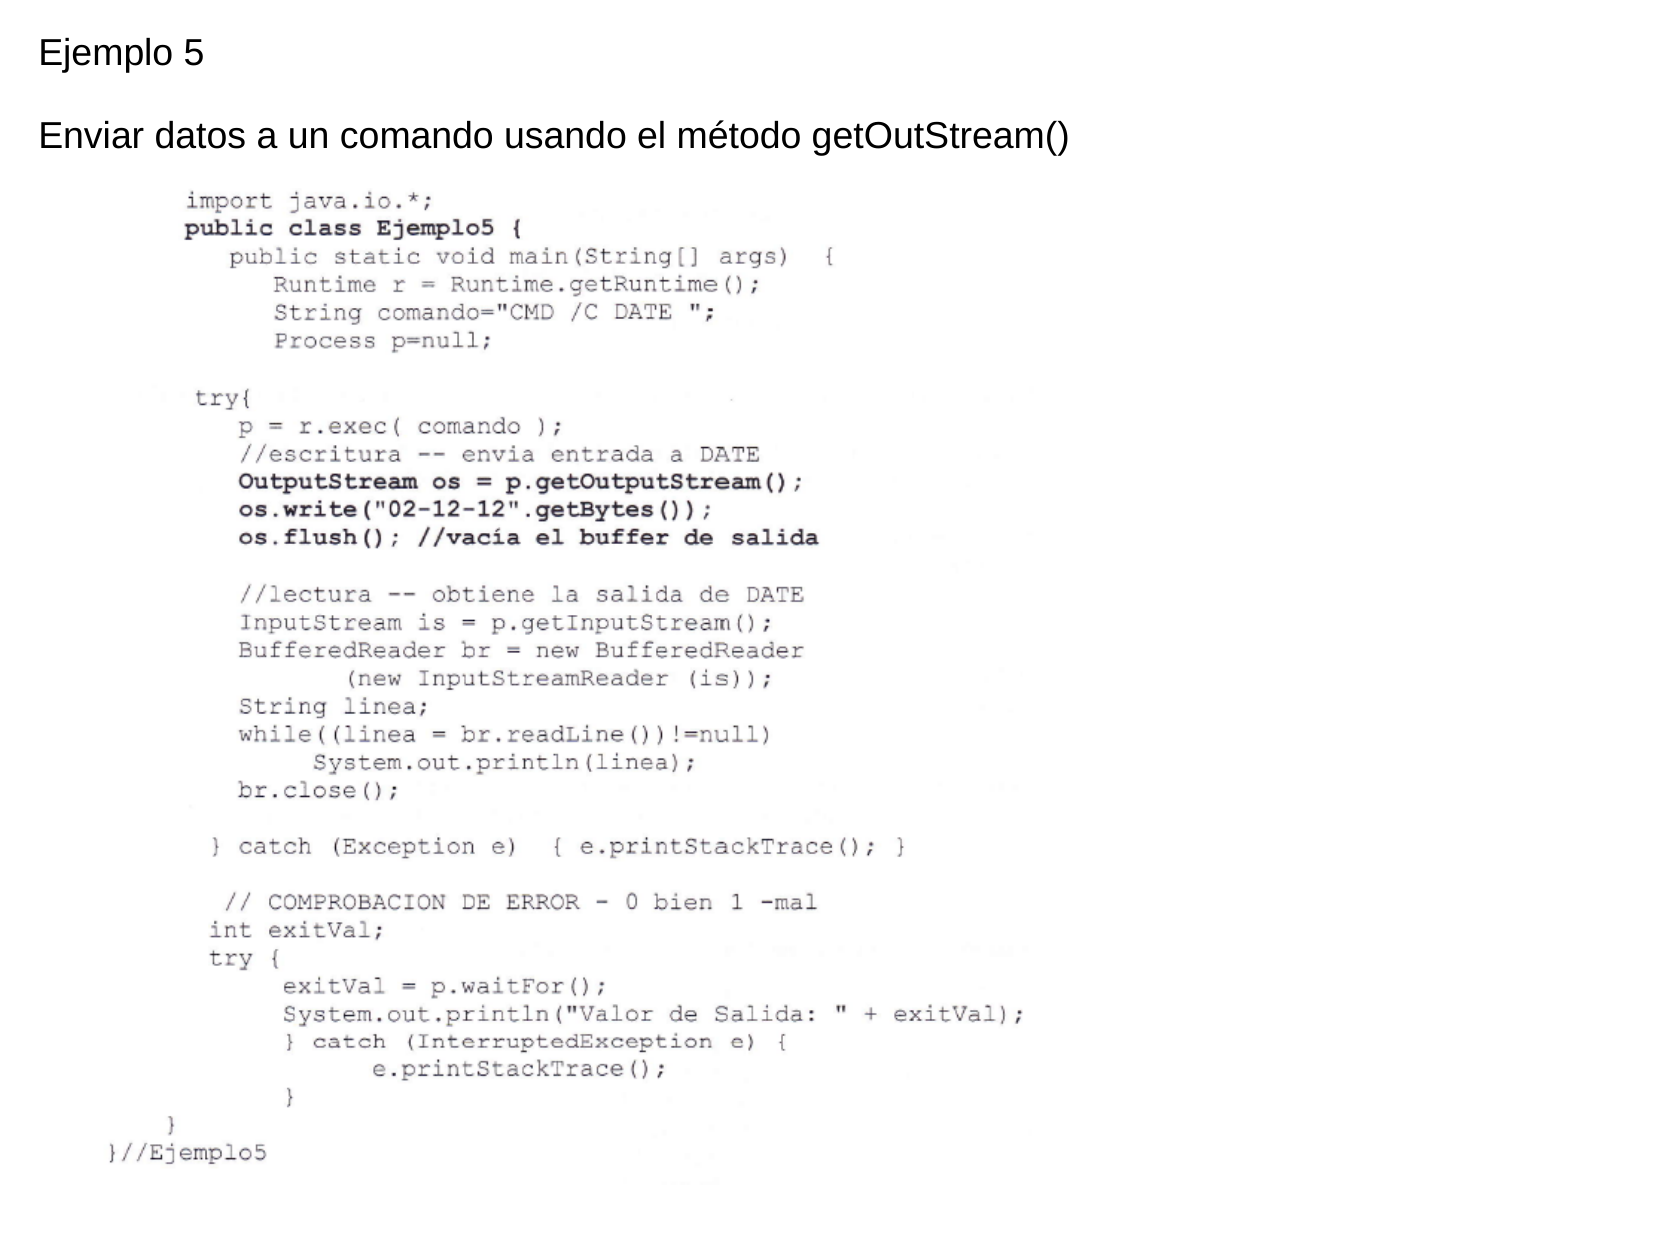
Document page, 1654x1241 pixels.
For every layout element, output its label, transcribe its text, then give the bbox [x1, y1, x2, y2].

text_box Ejemplo 5 Enviar datos a un comando usando el método getOutStream() [23, 23, 1607, 165]
picture [177, 188, 854, 371]
picture [82, 377, 1039, 1186]
